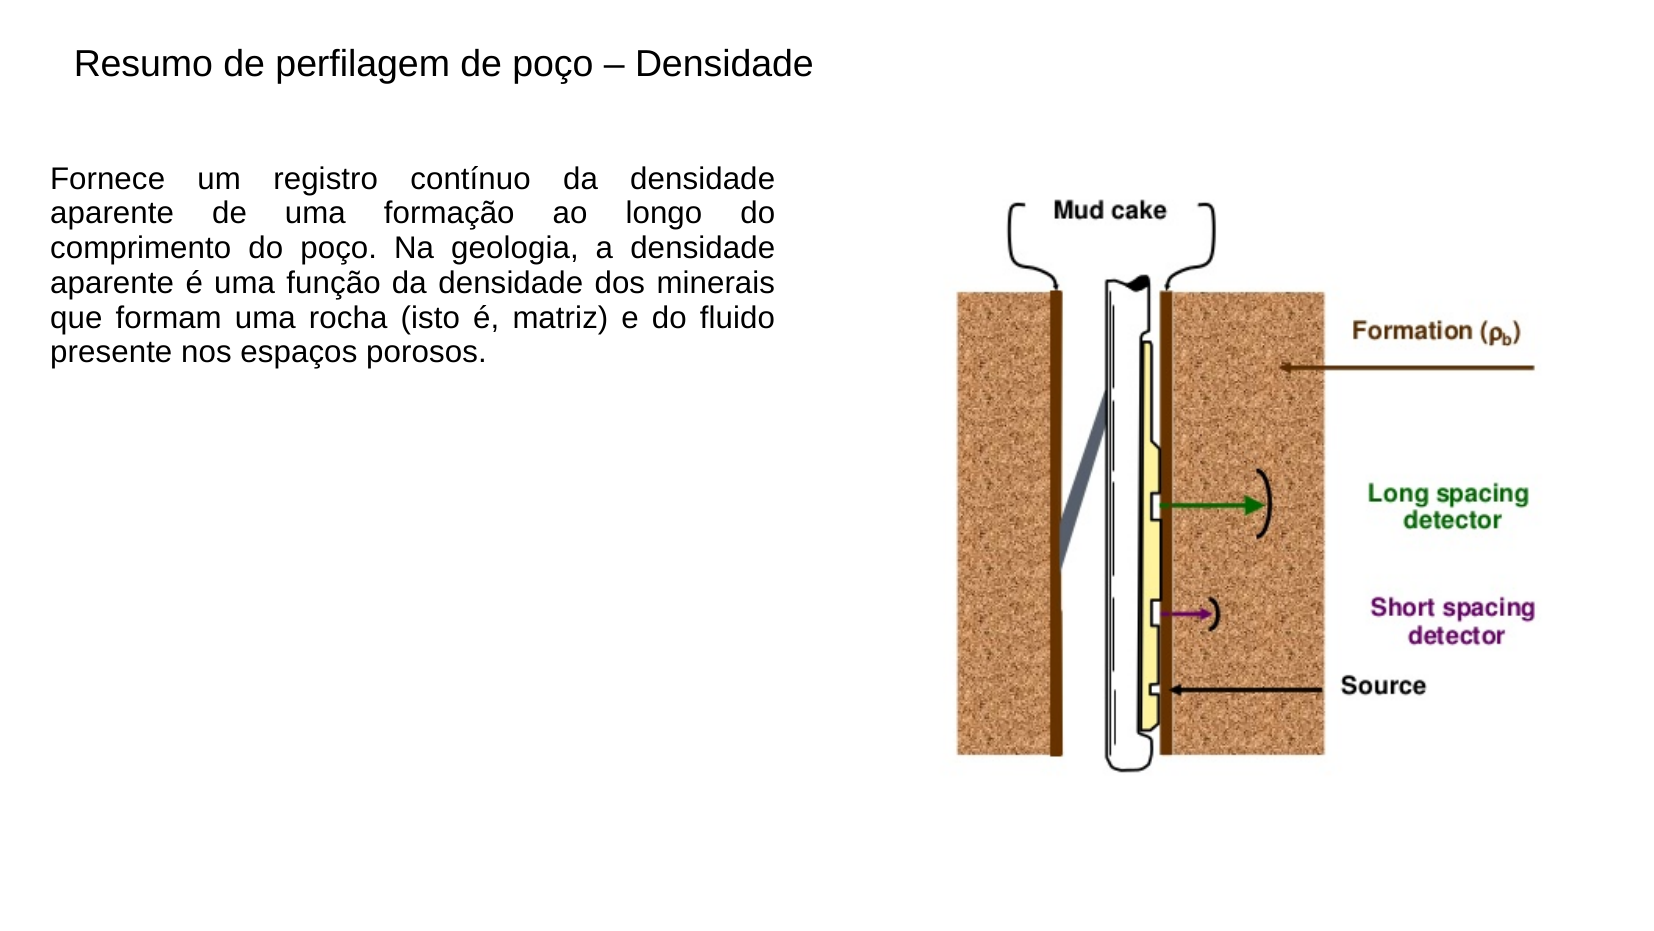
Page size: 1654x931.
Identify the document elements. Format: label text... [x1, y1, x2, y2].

text_box Resumo de perfilagem de poço – Densidade [59, 35, 1123, 93]
text_box Fornece um registro contínuo da densidade aparente de uma formação ao longo do comprimento do poço. Na geologia, a densidade aparente é uma função da densidade dos minerais que formam uma rocha (isto é, matriz) e do fluido presente nos espaços porosos. [35, 153, 792, 447]
picture [897, 153, 1548, 792]
